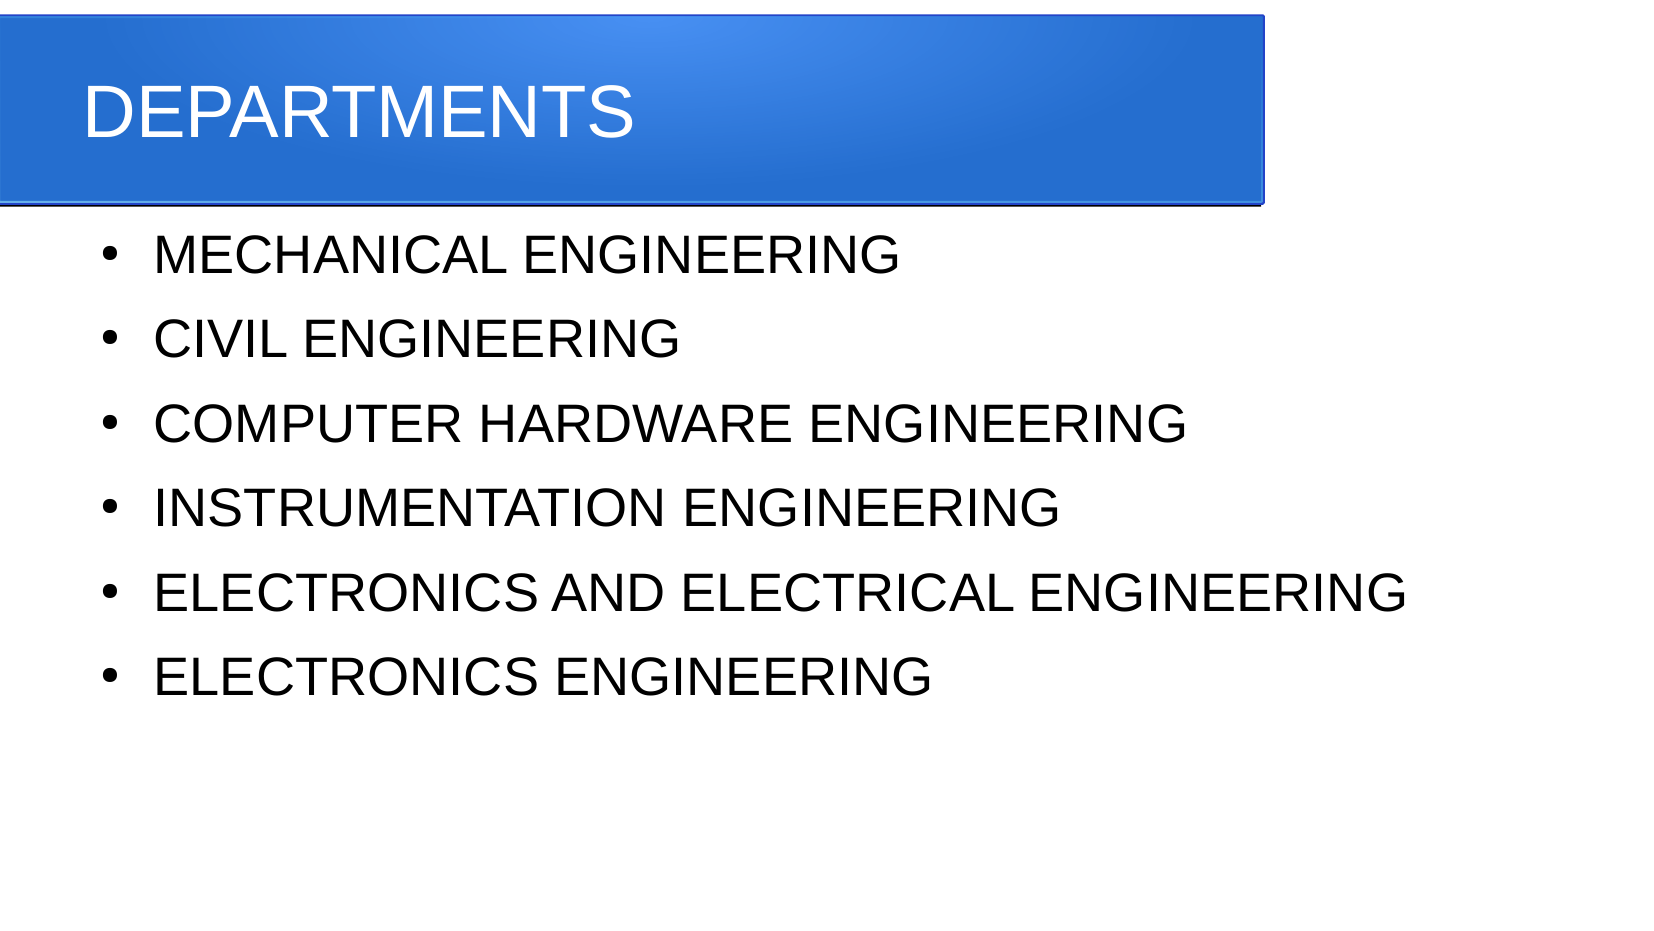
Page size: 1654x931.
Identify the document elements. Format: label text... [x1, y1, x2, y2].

title DEPARTMENTS [82, 35, 1235, 189]
list MECHANICAL ENGINEERING CIVIL ENGINEERING COMPUTER HARDWARE ENGINEERING INSTRUMENTATION ENGINEERING ELECTRONICS AND ELECTRICAL ENGINEERING ELECTRONICS ENGINEERING [82, 224, 1571, 764]
